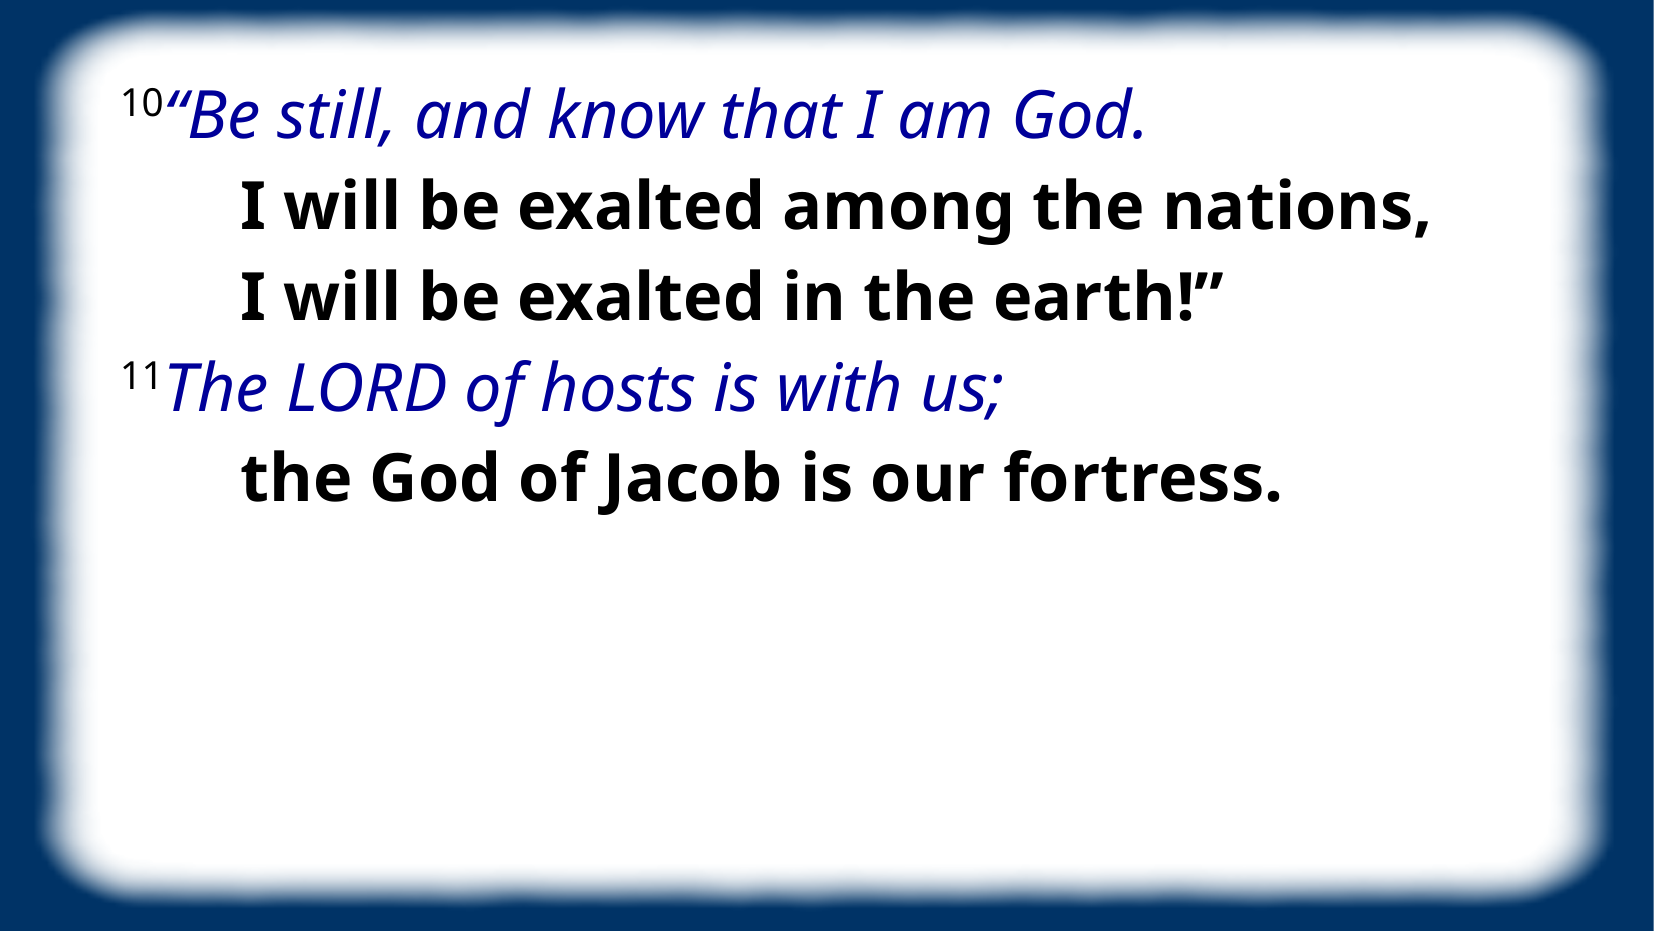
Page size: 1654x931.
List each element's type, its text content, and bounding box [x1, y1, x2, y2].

text_box 10“Be still, and know that I am God. I will be exalted among the nations, I will be exalted in the earth!” 11The LORD of hosts is with us; the God of Jacob is our fortress. [105, 60, 1546, 519]
picture [0, 0, 1654, 931]
